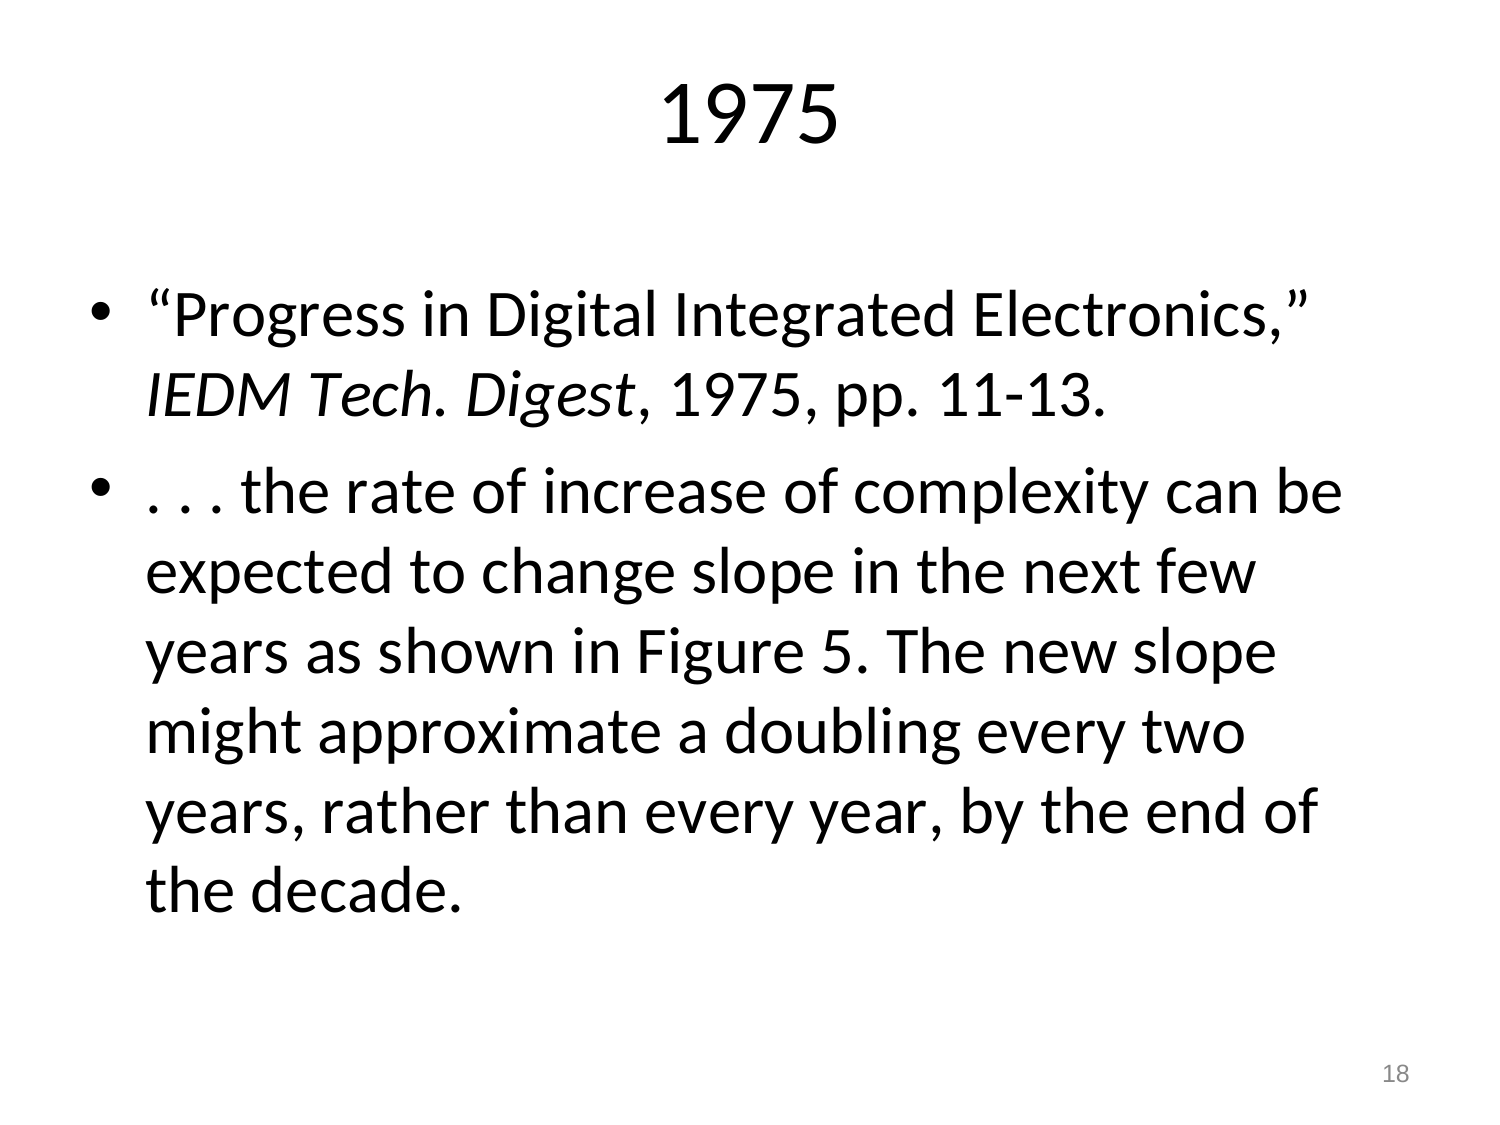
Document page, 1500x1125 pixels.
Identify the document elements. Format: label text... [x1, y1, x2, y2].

text_box “Progress in Digital Integrated Electronics,” IEDM Tech. Digest, 1975, pp. 11-13. . . . the rate of increase of complexity can be expected to change slope in the next few years as shown in Figure 5. The new slope might approximate a doubling every two years, rather than every year, by the end of the decade. [74, 262, 1425, 1001]
text_box 1975 [74, 44, 1425, 233]
text_box <number> [1074, 1042, 1426, 1103]
